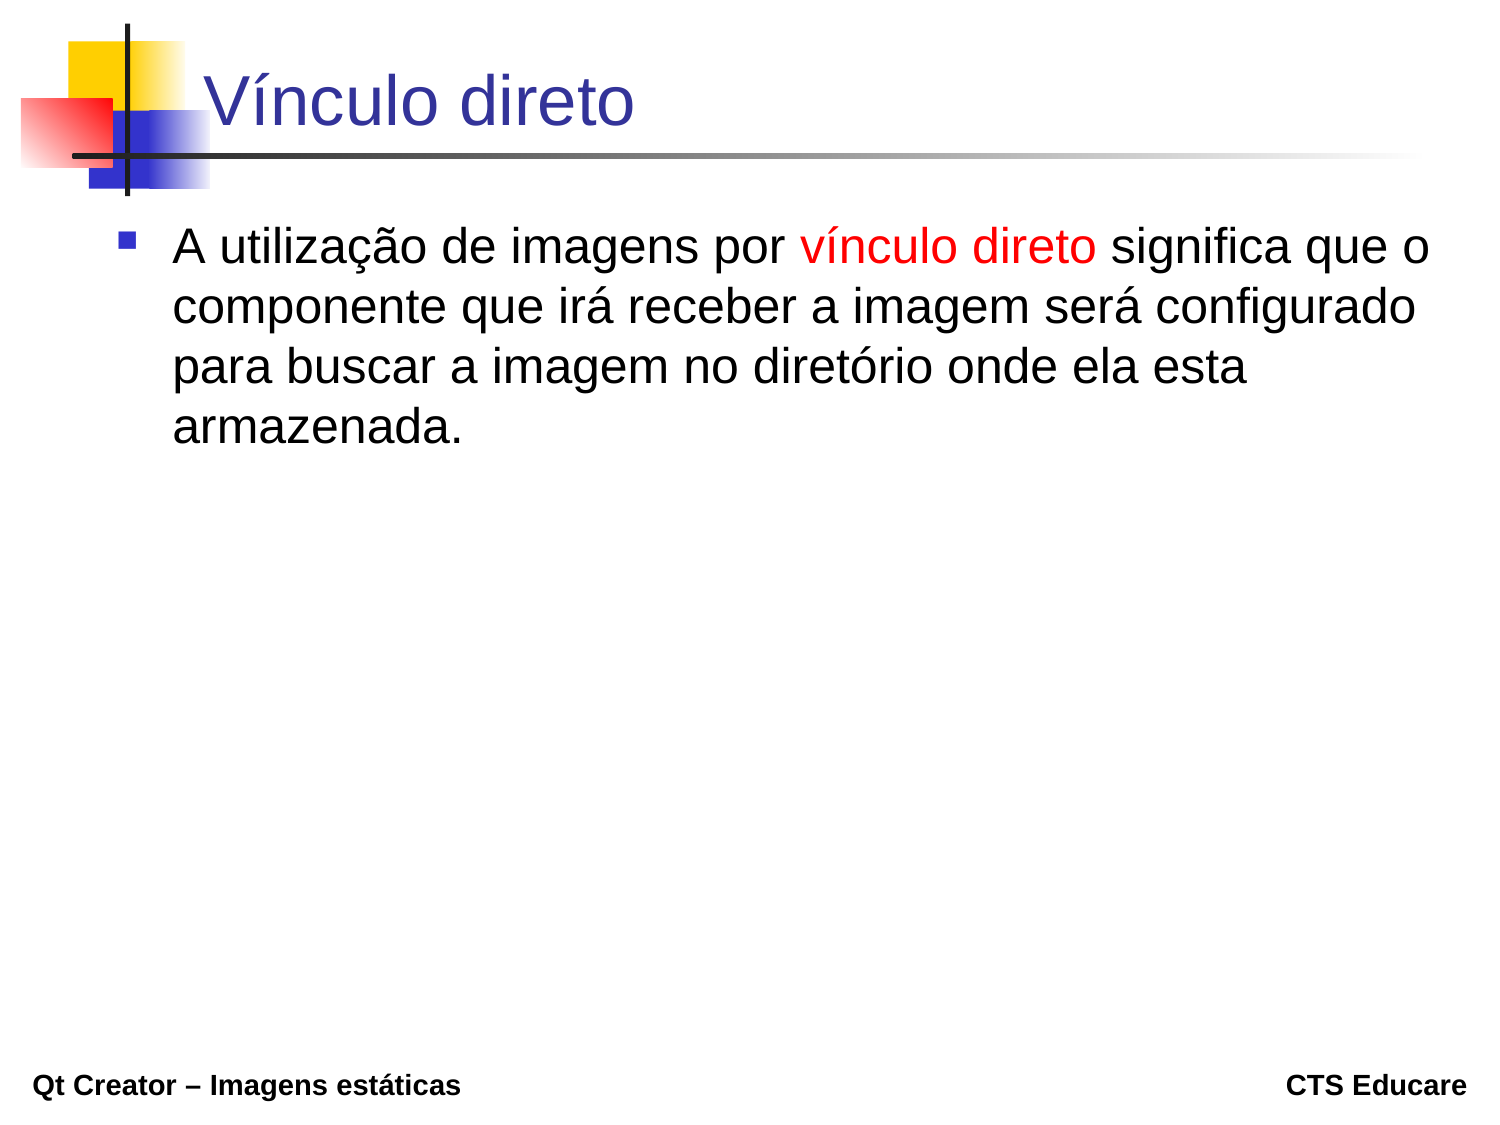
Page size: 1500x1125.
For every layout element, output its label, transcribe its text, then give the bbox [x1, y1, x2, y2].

list A utilização de imagens por vínculo direto significa que o componente que irá receber a imagem será configurado para buscar a imagem no diretório onde ela esta armazenada. [100, 206, 1447, 1024]
title Vínculo direto [188, 46, 1468, 149]
